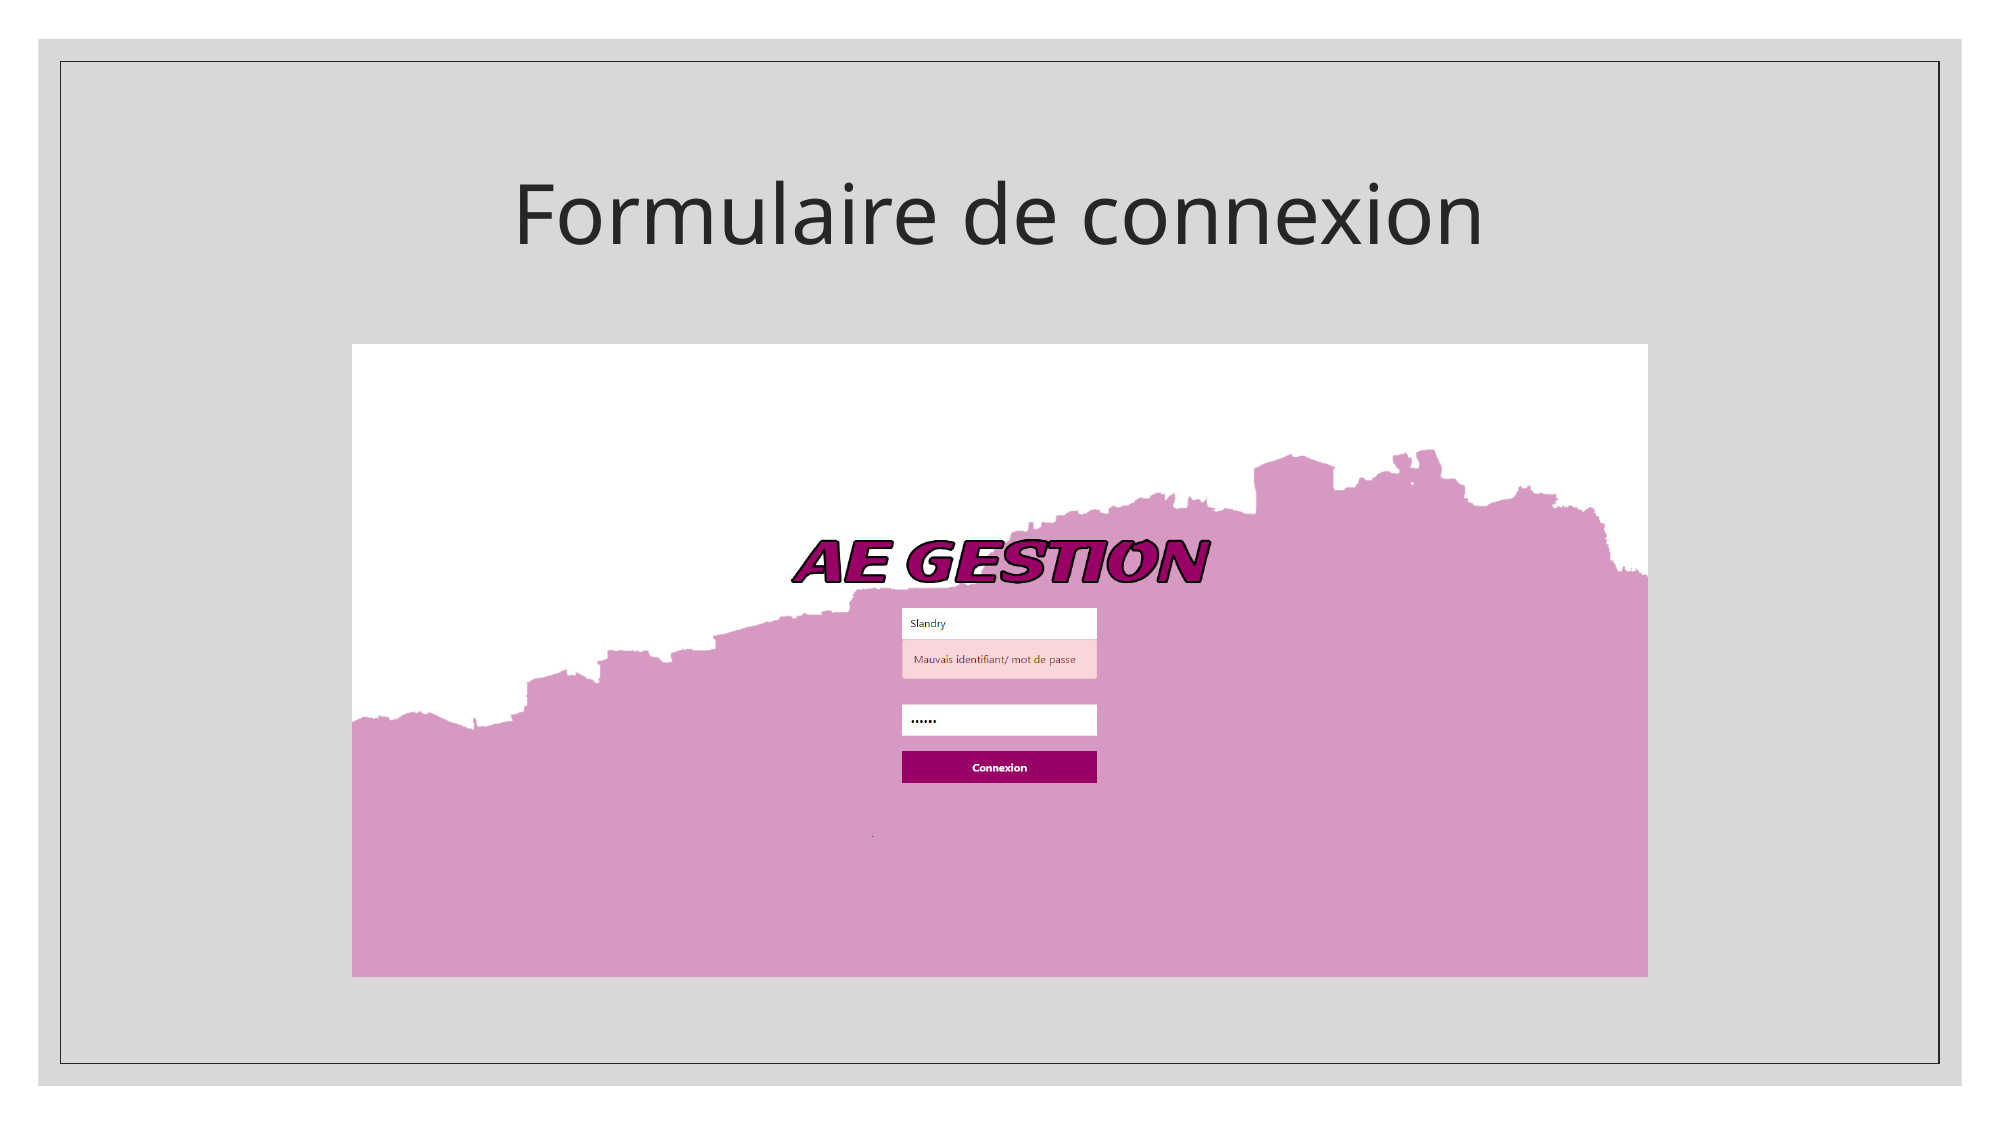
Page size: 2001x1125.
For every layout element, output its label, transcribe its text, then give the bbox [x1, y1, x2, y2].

title Formulaire de connexion [174, 105, 1825, 331]
picture [352, 345, 1648, 977]
